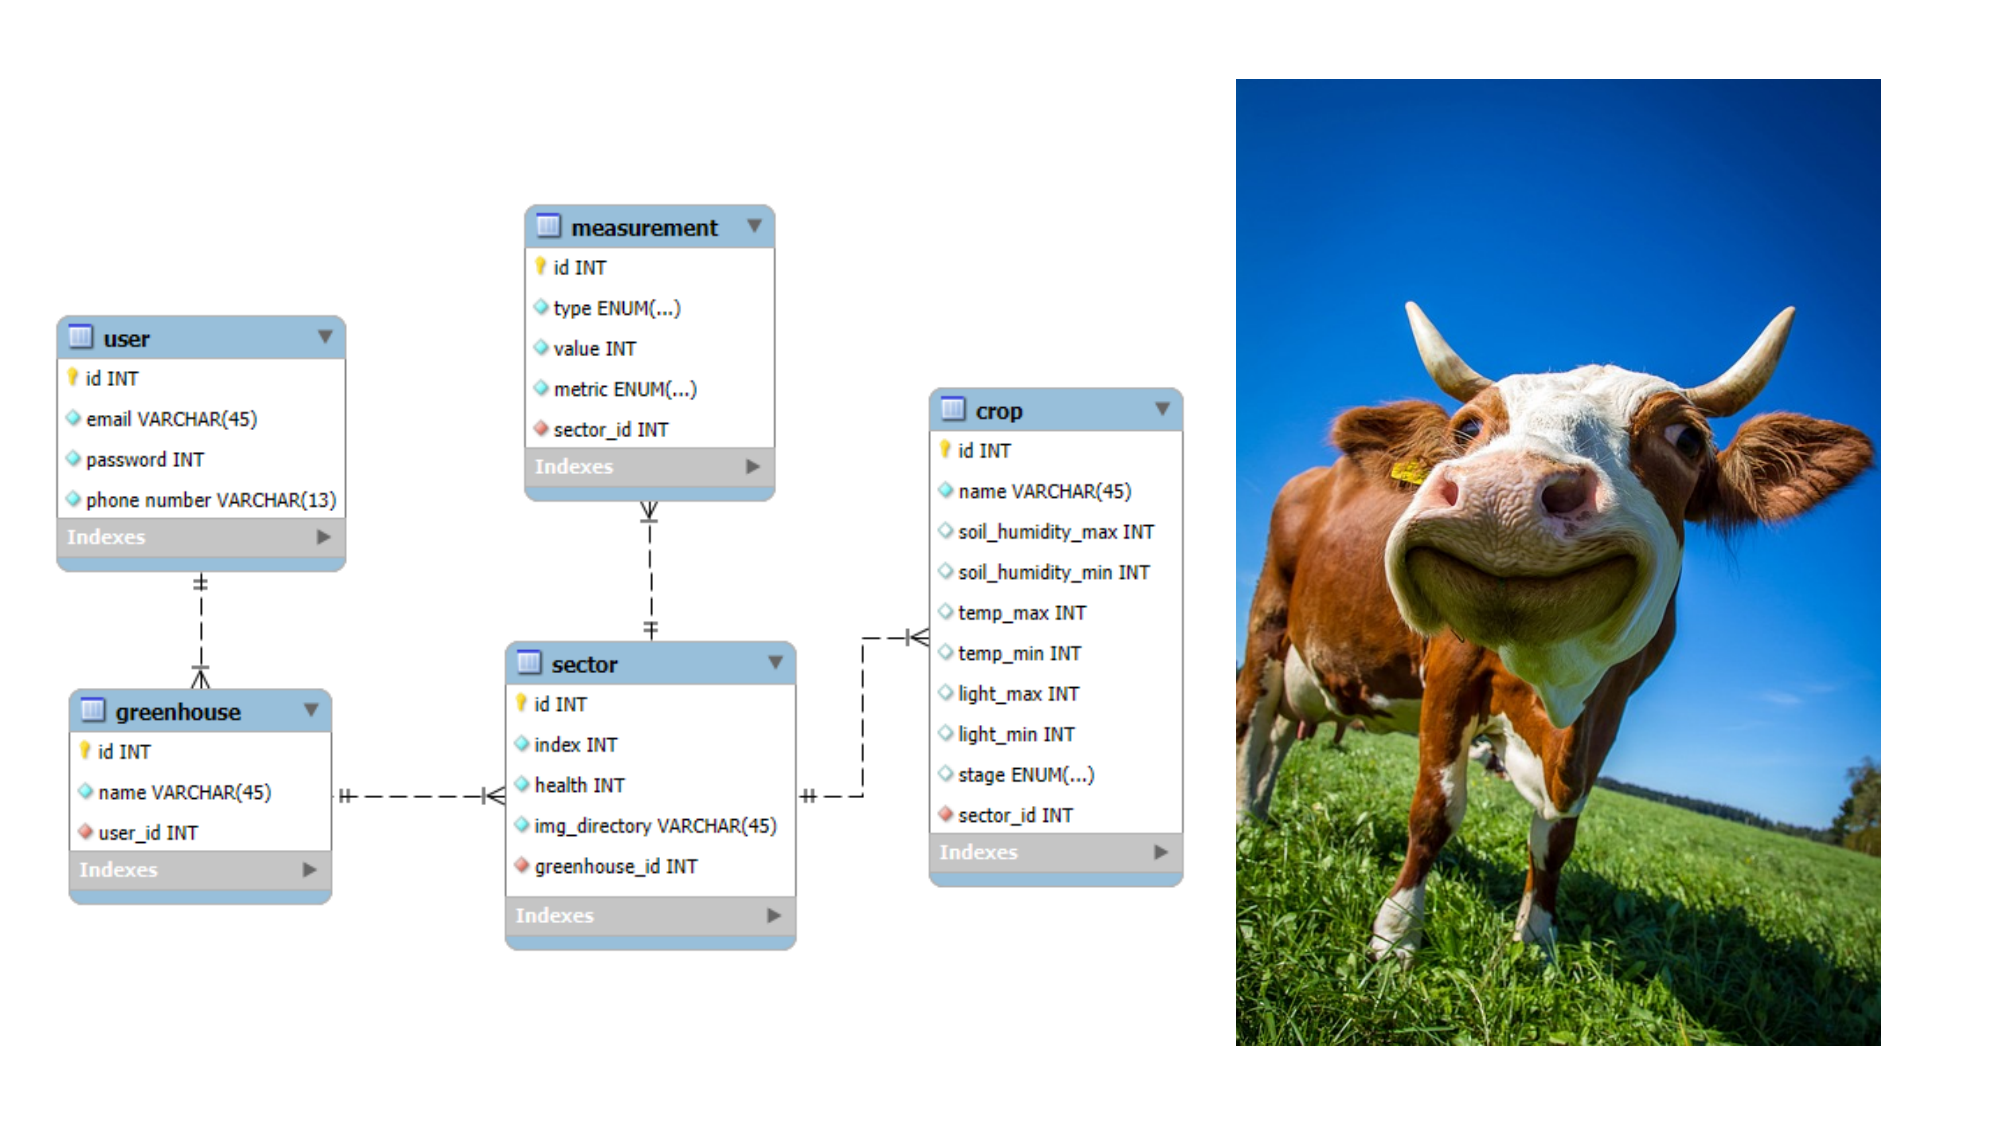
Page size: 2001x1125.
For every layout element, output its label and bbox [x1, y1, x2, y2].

picture [1236, 79, 1881, 1046]
picture [39, 187, 1201, 967]
